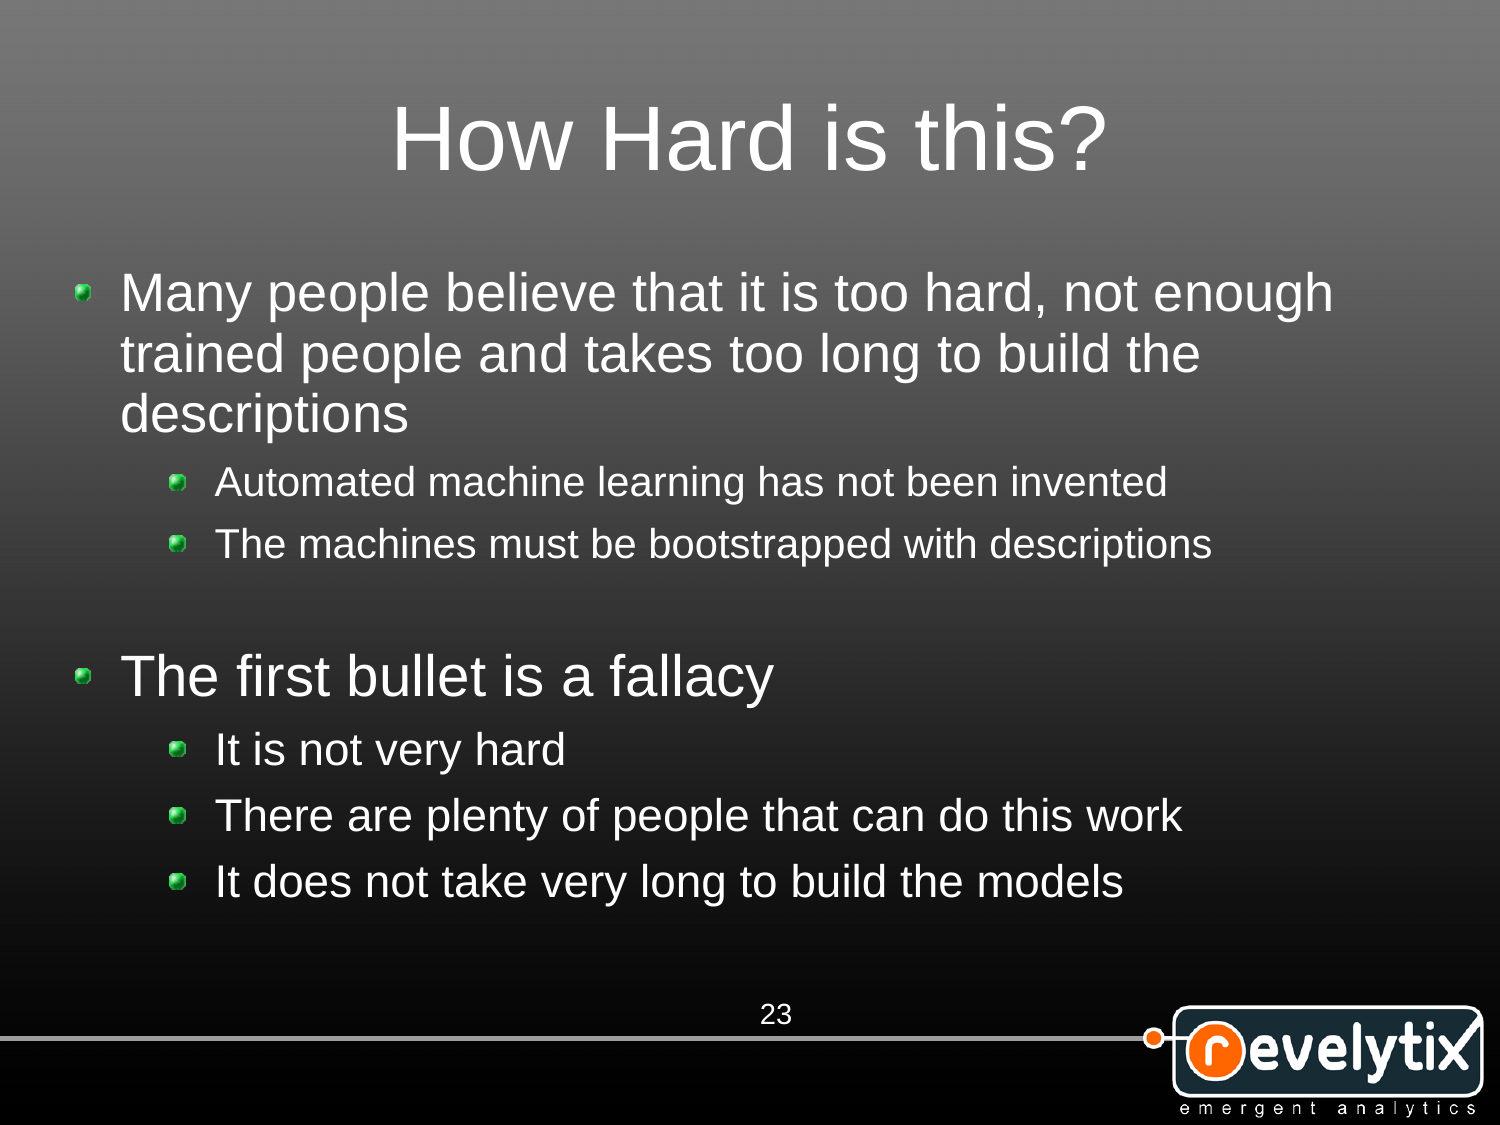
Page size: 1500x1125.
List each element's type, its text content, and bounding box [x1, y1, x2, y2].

list Many people believe that it is too hard, not enough trained people and takes too long to build the descriptions Automated machine learning has not been invented The machines must be bootstrapped with descriptions The first bullet is a fallacy It is not very hard There are plenty of people that can do this work It does not take very long to build the models [75, 262, 1426, 991]
title How Hard is this? [74, 44, 1425, 233]
picture [0, 0, 1500, 1125]
